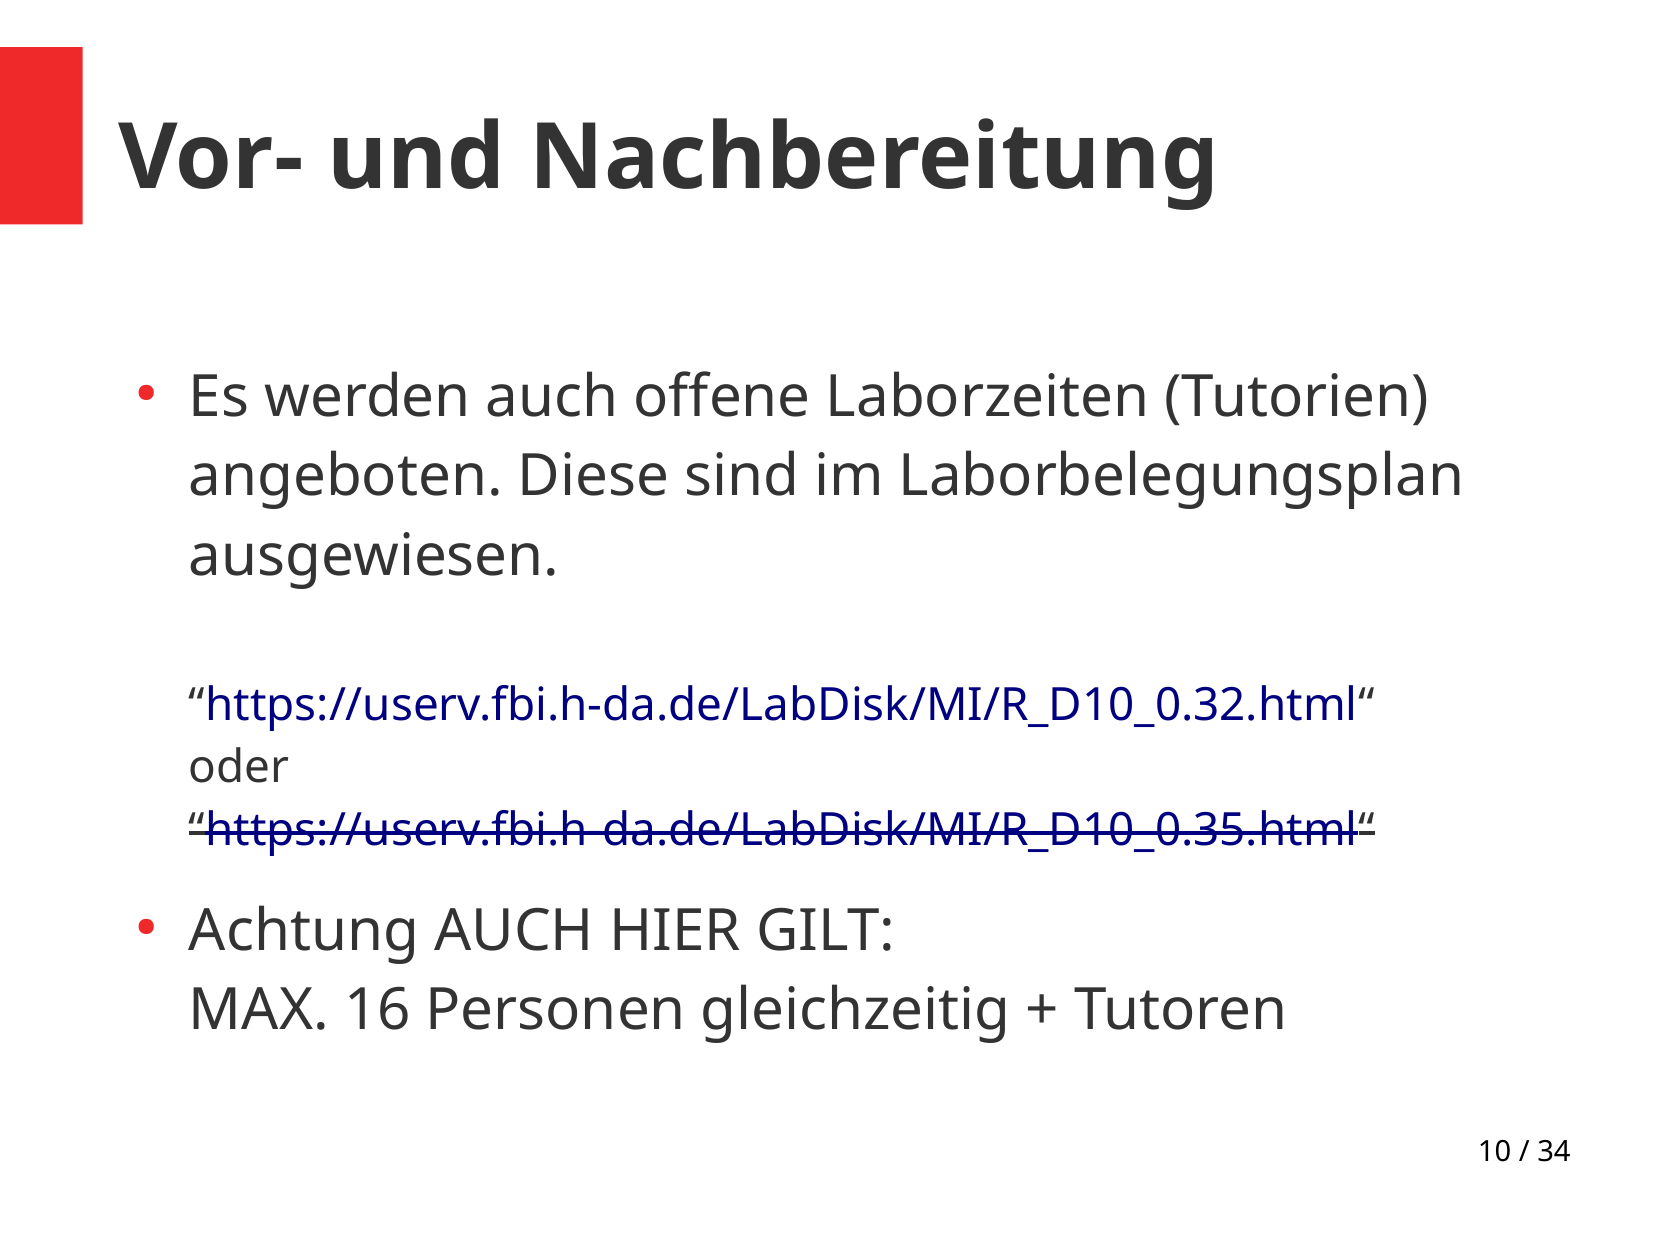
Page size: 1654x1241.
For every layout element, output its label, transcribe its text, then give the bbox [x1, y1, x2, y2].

title Vor- und Nachbereitung [118, 49, 1571, 257]
list Es werden auch offene Laborzeiten (Tutorien) angeboten. Diese sind im Laborbelegungsplan ausgewiesen. “https://userv.fbi.h-da.de/LabDisk/MI/R_D10_0.32.html“ oder “https://userv.fbi.h-da.de/LabDisk/MI/R_D10_0.35.html“ Achtung AUCH HIER GILT: MAX. 16 Personen gleichzeitig + Tutoren [118, 354, 1536, 1074]
